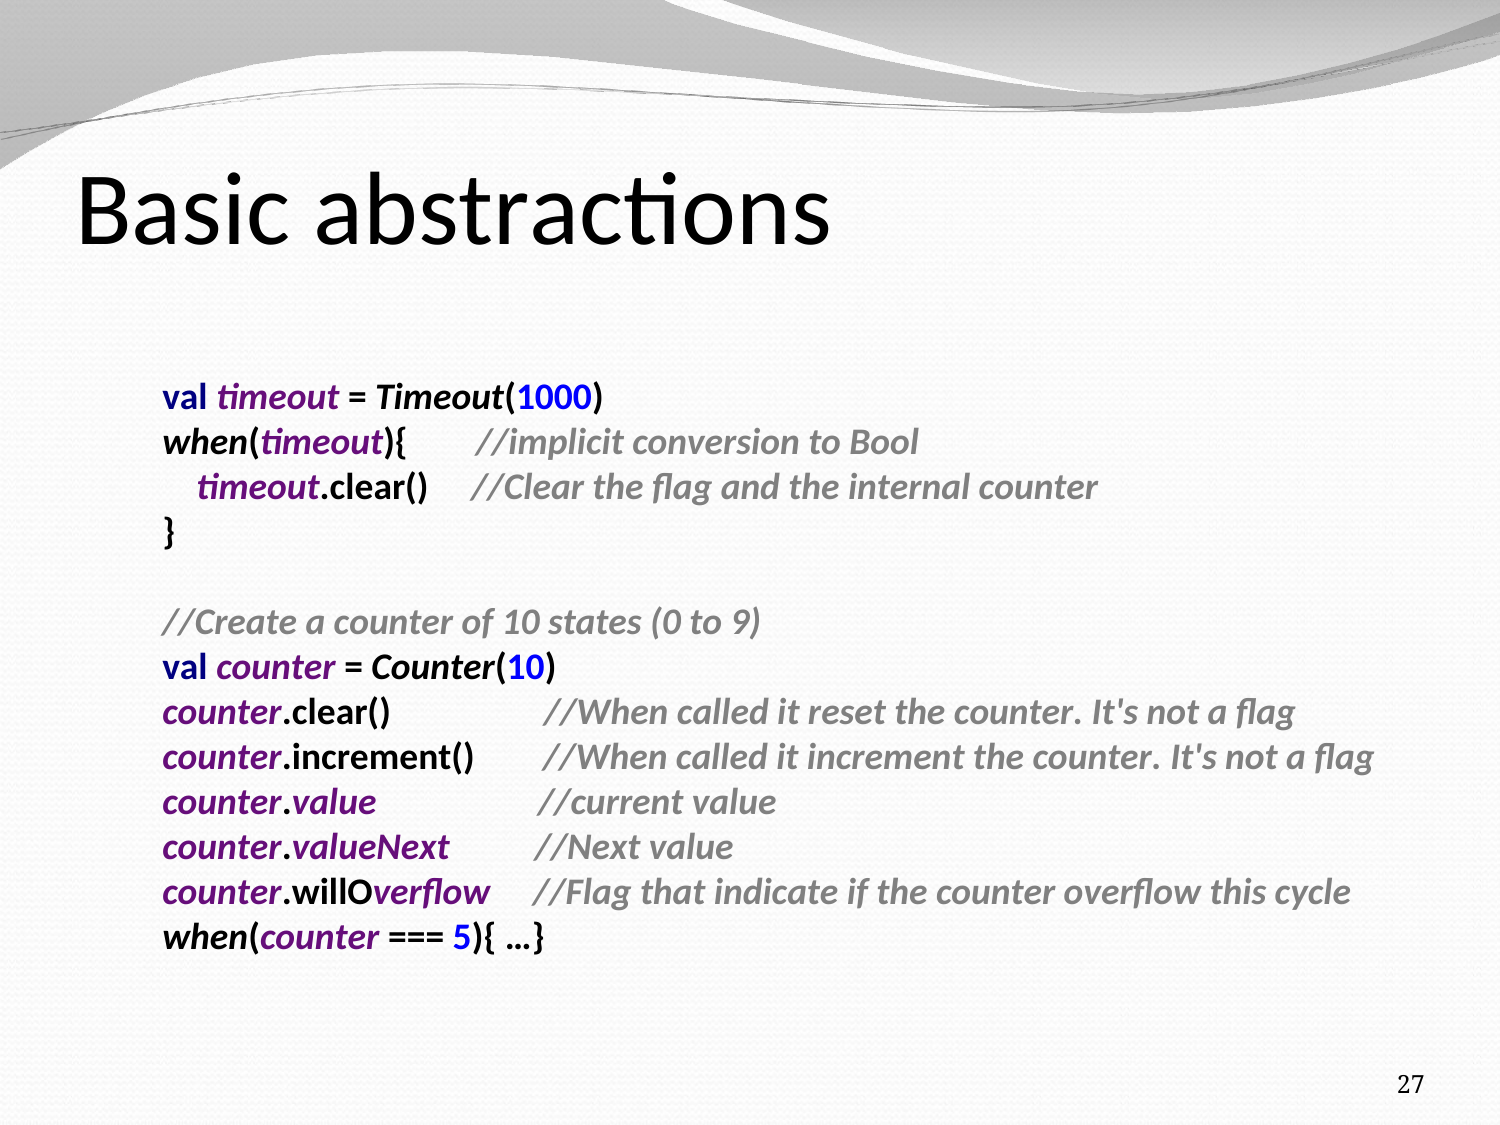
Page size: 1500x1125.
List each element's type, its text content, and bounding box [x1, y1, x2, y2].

picture [0, 0, 1500, 1125]
title Basic abstractions [75, 78, 1426, 266]
text_box val timeout = Timeout(1000) when(timeout){ //implicit conversion to Bool timeout.clear() //Clear the flag and the internal counter } //Create a counter of 10 states (0 to 9) val counter = Counter(10) counter.clear() //When called it reset the counter. It's not a flag counter.increment() //When called it increment the counter. It's not a flag counter.value //current value counter.valueNext //Next value counter.willOverflow //Flag that indicate if the counter overflow this cycle when(counter === 5){ …} [147, 364, 1391, 965]
text_box <numéro> [1299, 1042, 1426, 1103]
